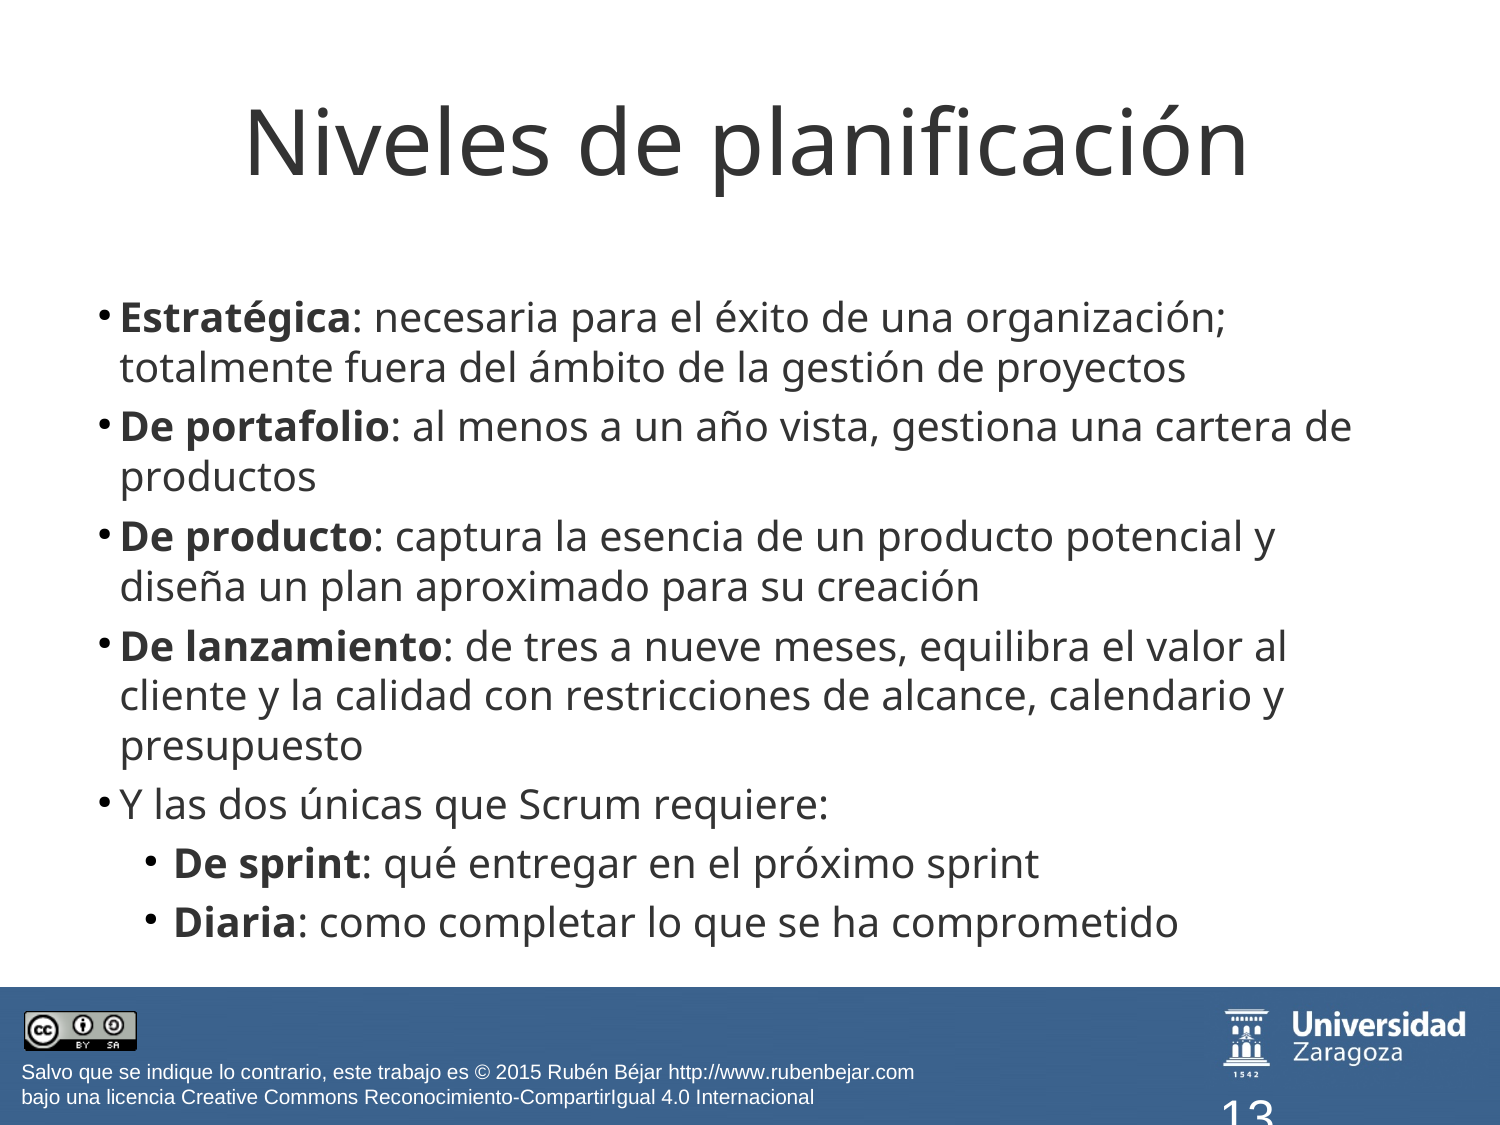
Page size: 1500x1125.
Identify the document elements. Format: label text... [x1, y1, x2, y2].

picture [0, 987, 1500, 1125]
title Niveles de planificación [74, 21, 1420, 257]
list Estratégica: necesaria para el éxito de una organización; totalmente fuera del ámbito de la gestión de proyectos De portafolio: al menos a un año vista, gestiona una cartera de productos De producto: captura la esencia de un producto potencial y diseña un plan aproximado para su creación De lanzamiento: de tres a nueve meses, equilibra el valor al cliente y la calidad con restricciones de alcance, calendario y presupuesto Y las dos únicas que Scrum requiere: De sprint: qué entregar en el próximo sprint Diaria: como completar lo que se ha comprometido [82, 283, 1418, 957]
